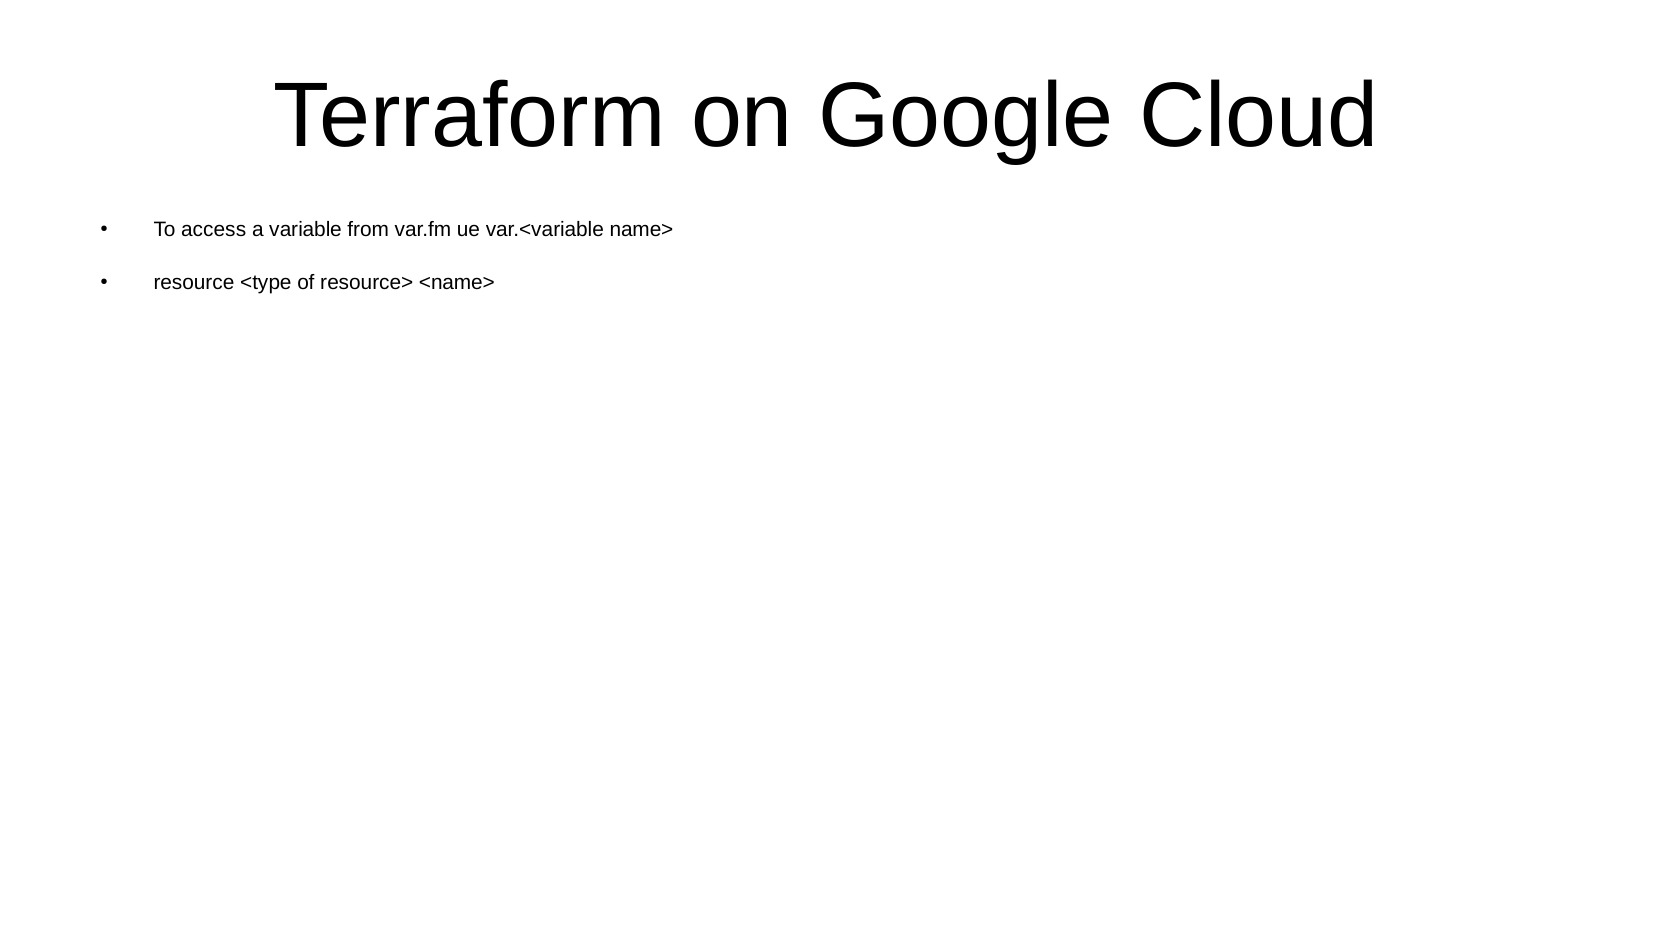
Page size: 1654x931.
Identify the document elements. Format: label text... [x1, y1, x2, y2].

list To access a variable from var.fm ue var.<variable name> resource <type of resource> <name> [82, 217, 1571, 758]
title Terraform on Google Cloud [82, 37, 1571, 193]
